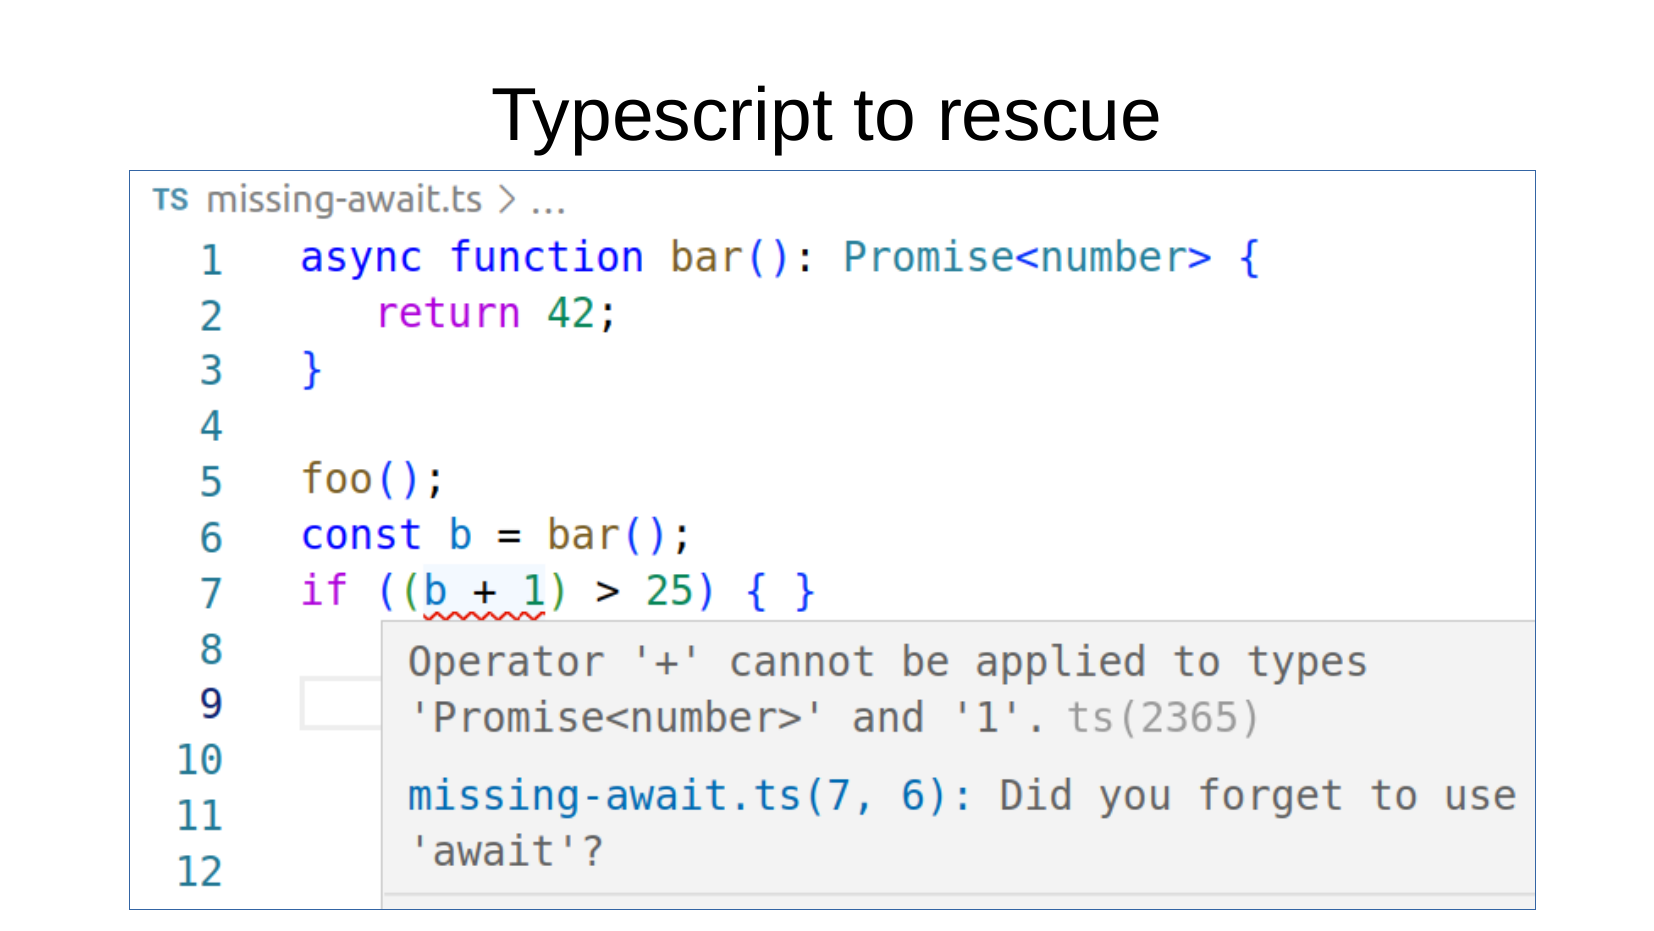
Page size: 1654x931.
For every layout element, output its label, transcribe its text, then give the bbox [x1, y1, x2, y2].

picture [129, 170, 1536, 910]
title Typescript to rescue [82, 30, 1571, 199]
